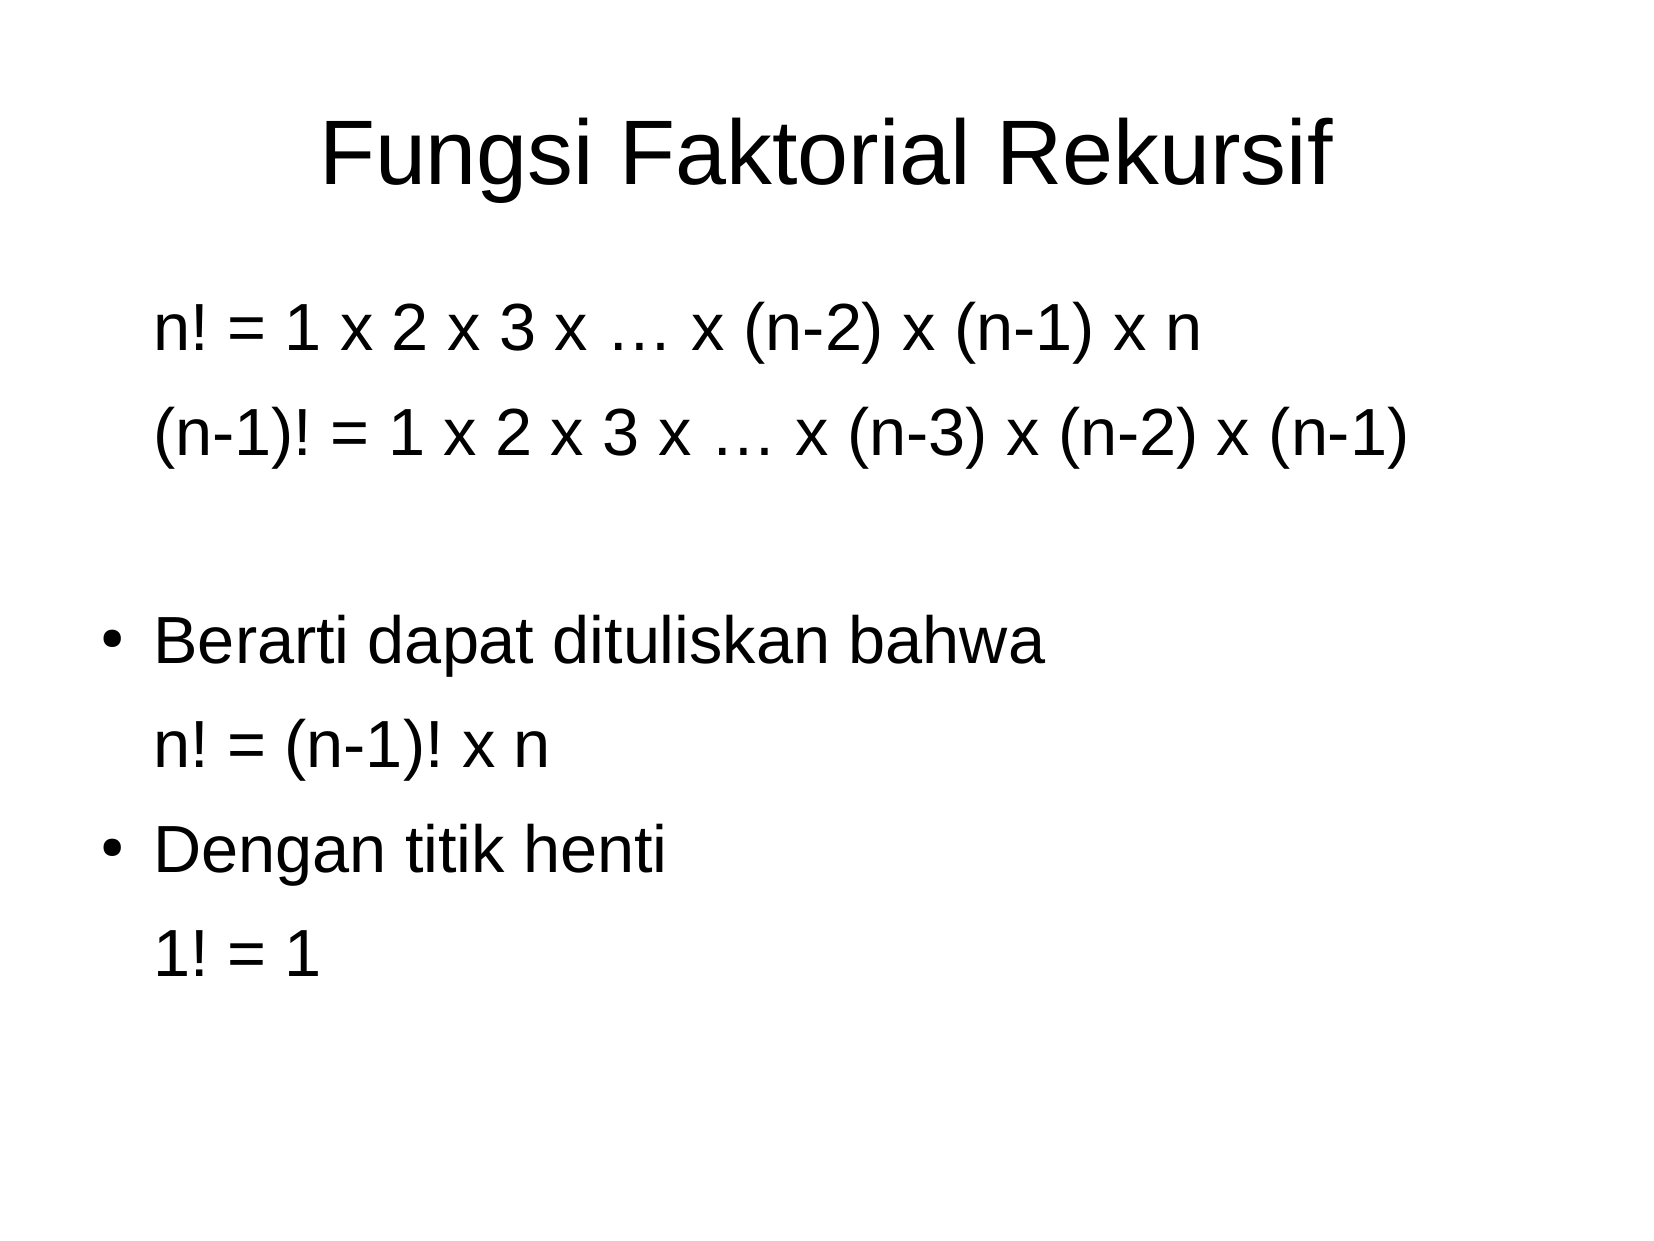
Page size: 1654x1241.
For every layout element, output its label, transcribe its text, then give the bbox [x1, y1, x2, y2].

title Fungsi Faktorial Rekursif [82, 49, 1571, 257]
list n! = 1 x 2 x 3 x … x (n-2) x (n-1) x n (n-1)! = 1 x 2 x 3 x … x (n-3) x (n-2) x (n-1) Berarti dapat dituliskan bahwa n! = (n-1)! x n Dengan titik henti 1! = 1 [82, 290, 1571, 1010]
